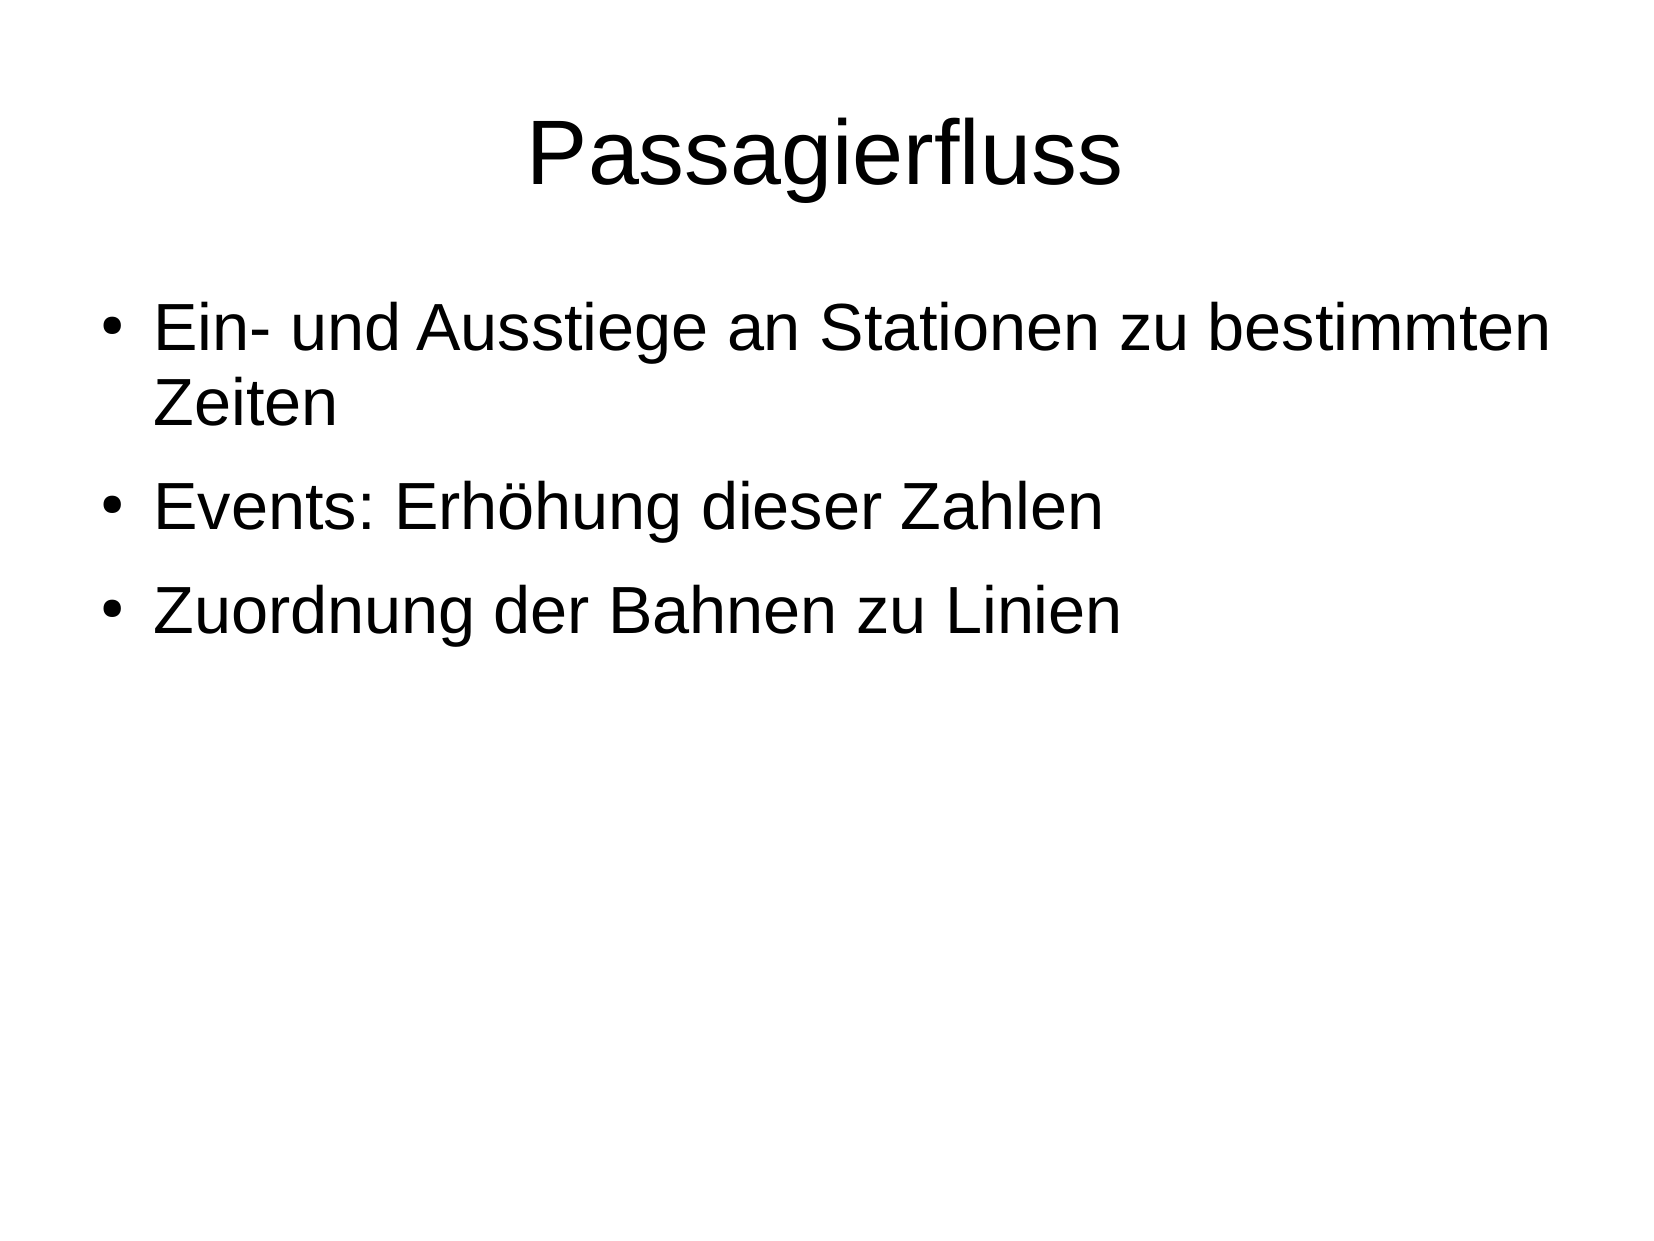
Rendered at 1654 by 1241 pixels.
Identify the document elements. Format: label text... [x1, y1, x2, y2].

list Ein- und Ausstiege an Stationen zu bestimmten Zeiten Events: Erhöhung dieser Zahlen Zuordnung der Bahnen zu Linien [82, 290, 1571, 1010]
title Passagierfluss [82, 49, 1571, 257]
